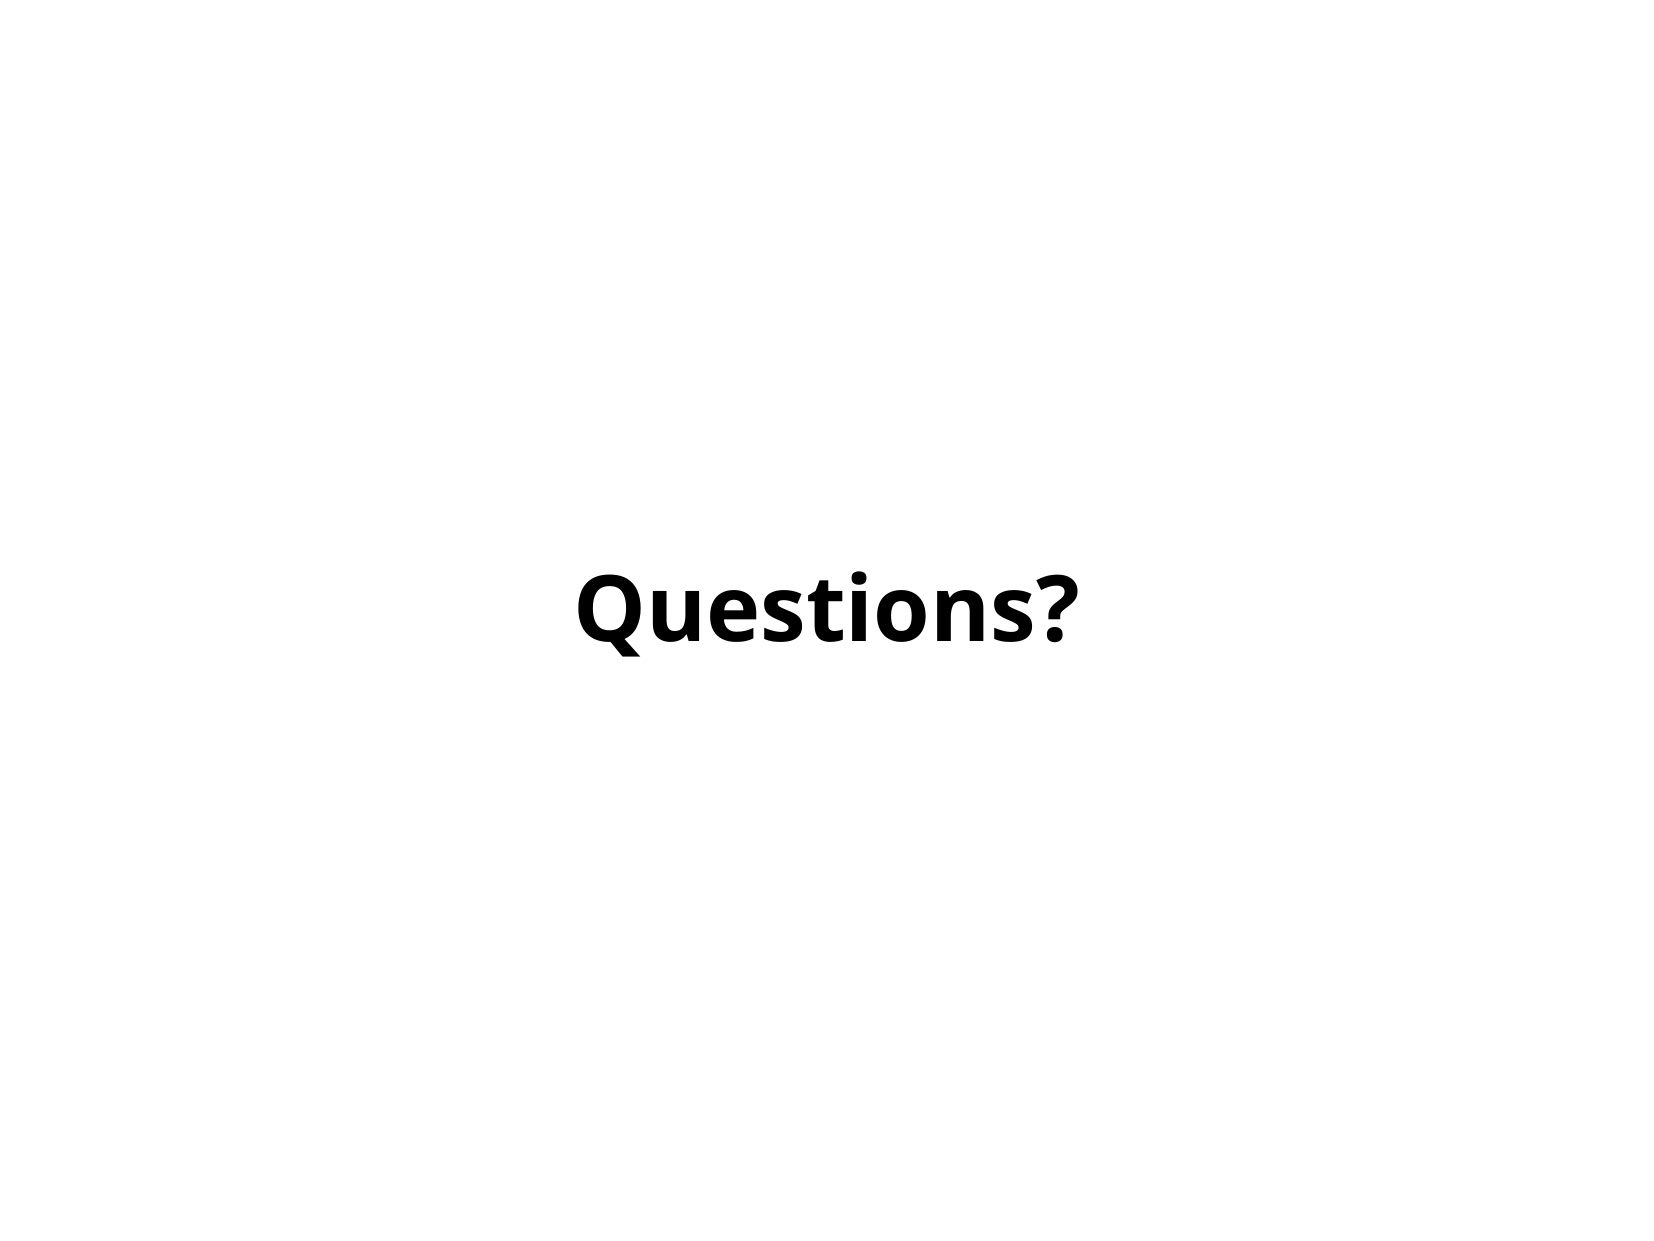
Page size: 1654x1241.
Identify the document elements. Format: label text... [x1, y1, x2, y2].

title Questions? [82, 49, 1571, 1163]
